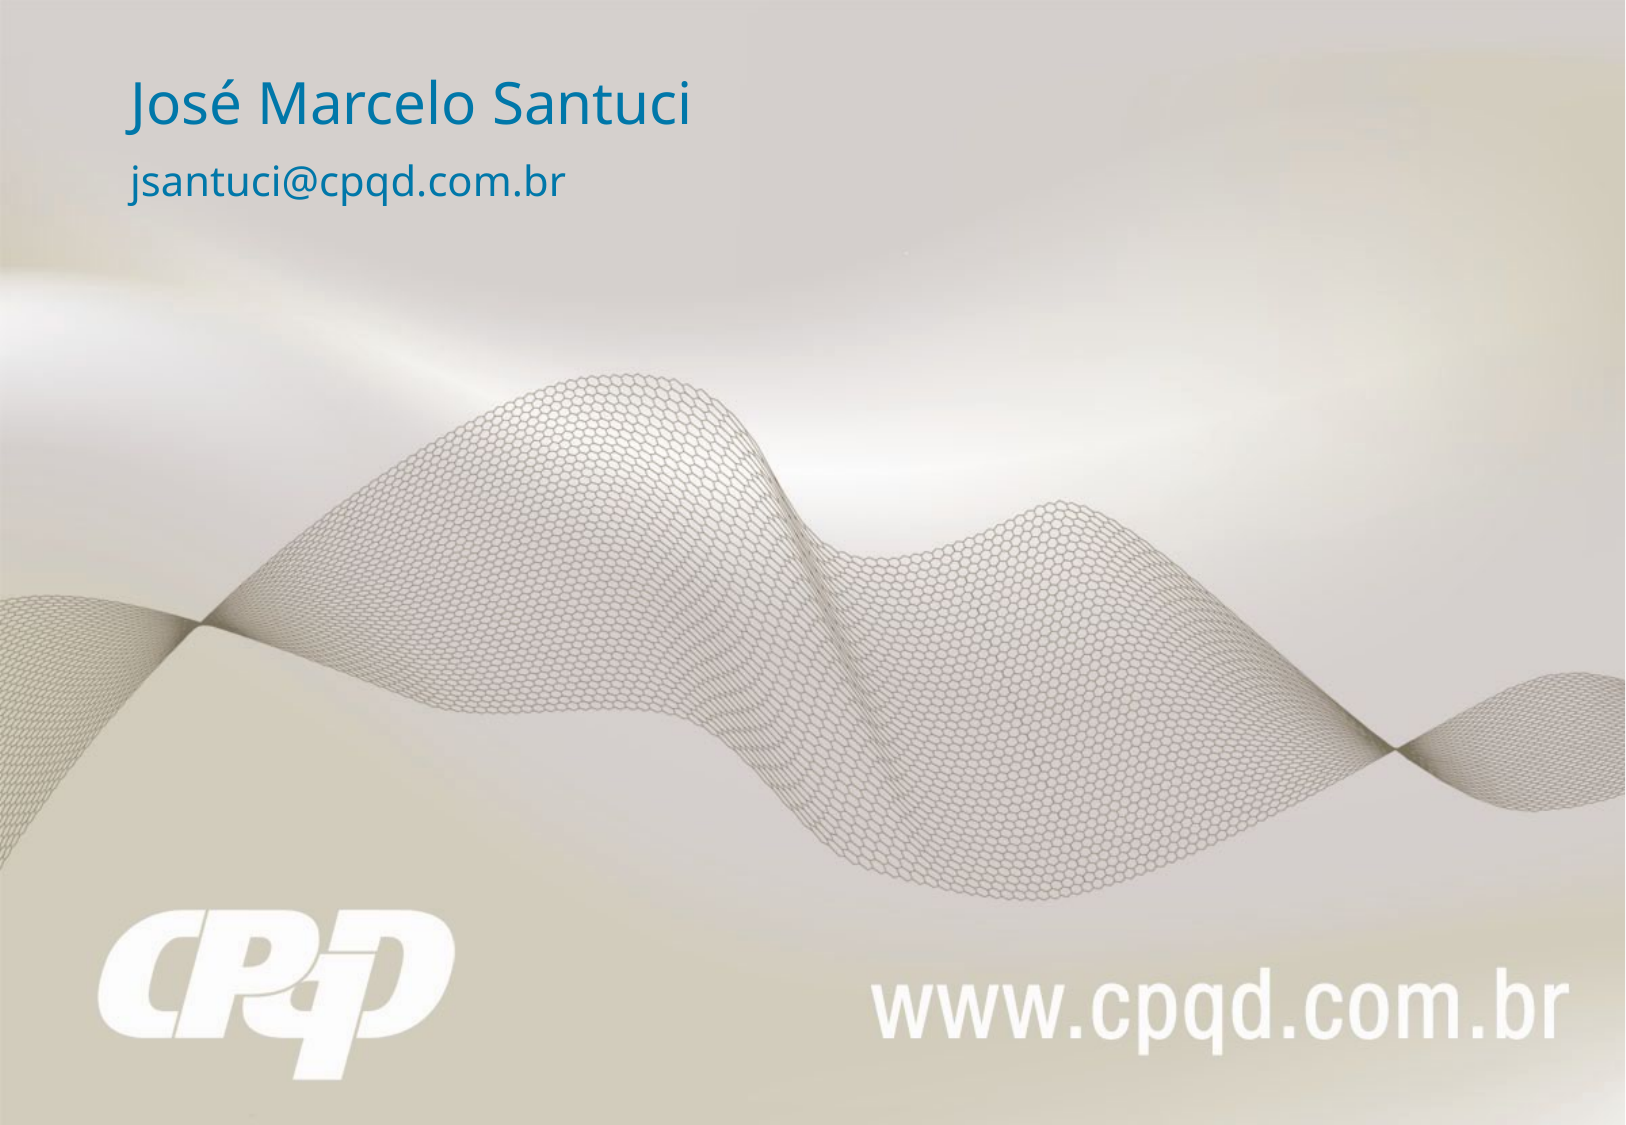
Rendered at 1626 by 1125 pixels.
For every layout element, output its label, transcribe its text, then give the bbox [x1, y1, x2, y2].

text_box José Marcelo Santuci jsantuci@cpqd.com.br [115, 54, 1333, 237]
picture [0, 0, 1626, 1125]
